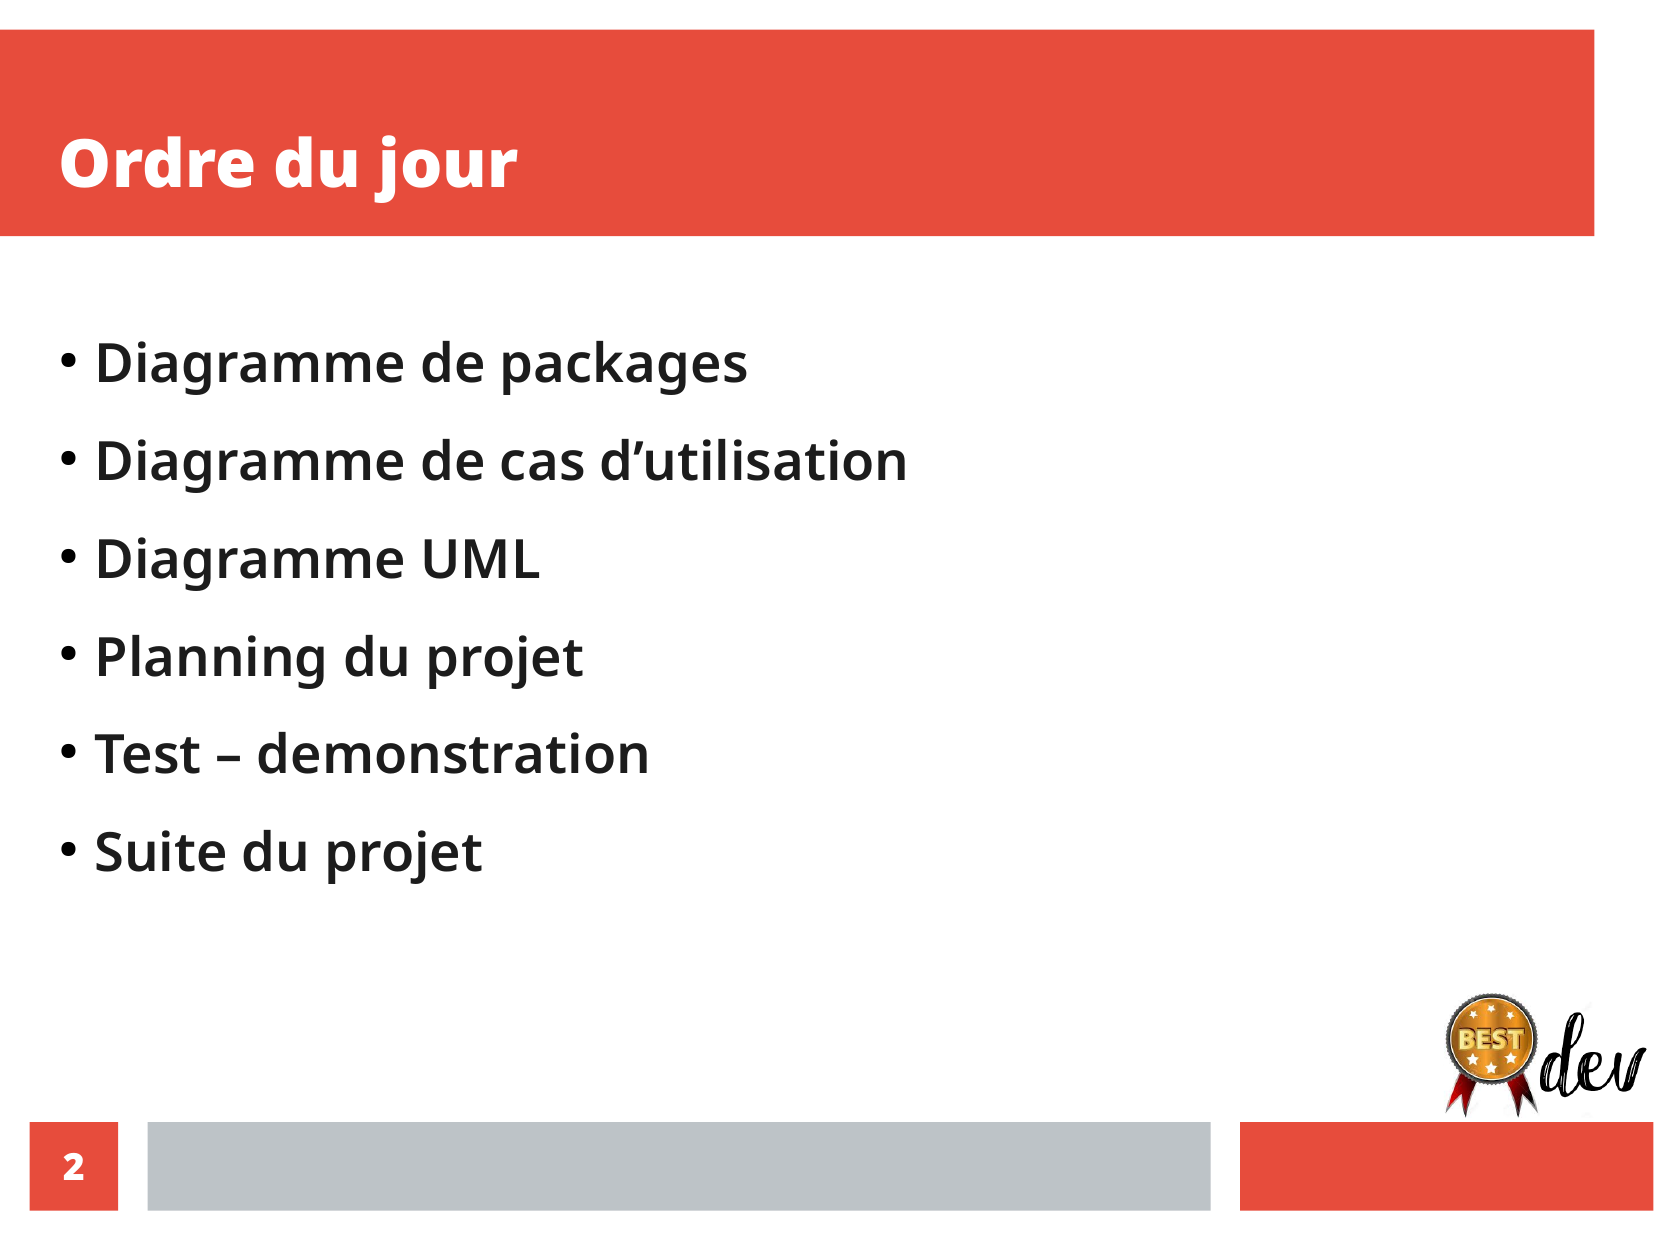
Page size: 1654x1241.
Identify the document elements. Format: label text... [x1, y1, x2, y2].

list Diagramme de packages Diagramme de cas d’utilisation Diagramme UML Planning du projet Test – demonstration Suite du projet [59, 324, 1565, 1093]
picture [1440, 992, 1649, 1118]
title Ordre du jour [59, 59, 1595, 207]
